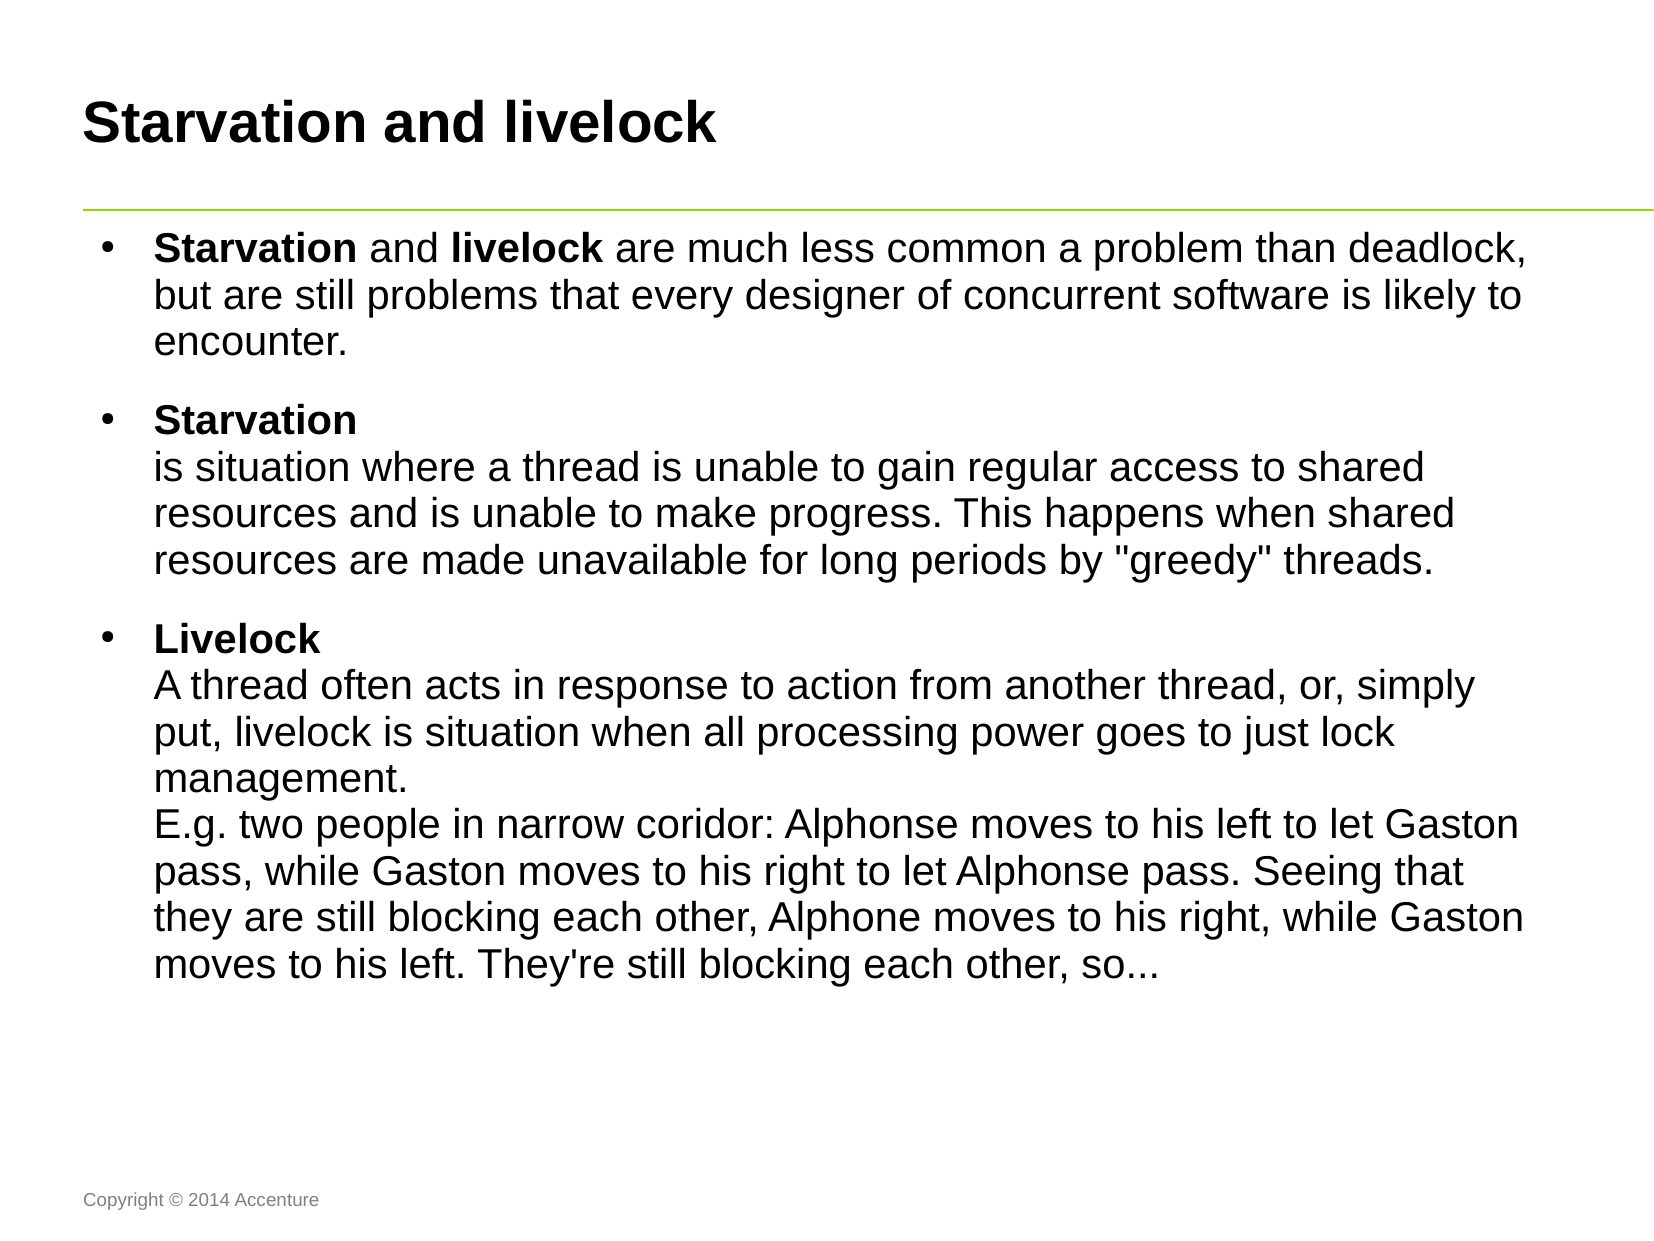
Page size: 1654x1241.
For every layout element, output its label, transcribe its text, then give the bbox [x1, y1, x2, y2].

list Starvation and livelock are much less common a problem than deadlock, but are still problems that every designer of concurrent software is likely to encounter. Starvation is situation where a thread is unable to gain regular access to shared resources and is unable to make progress. This happens when shared resources are made unavailable for long periods by "greedy" threads. Livelock A thread often acts in response to action from another thread, or, simply put, livelock is situation when all processing power goes to just lock management. E.g. two people in narrow coridor: Alphonse moves to his left to let Gaston pass, while Gaston moves to his right to let Alphonse pass. Seeing that they are still blocking each other, Alphone moves to his right, while Gaston moves to his left. They're still blocking each other, so... [82, 225, 1538, 1186]
title Starvation and livelock [82, 49, 1571, 196]
